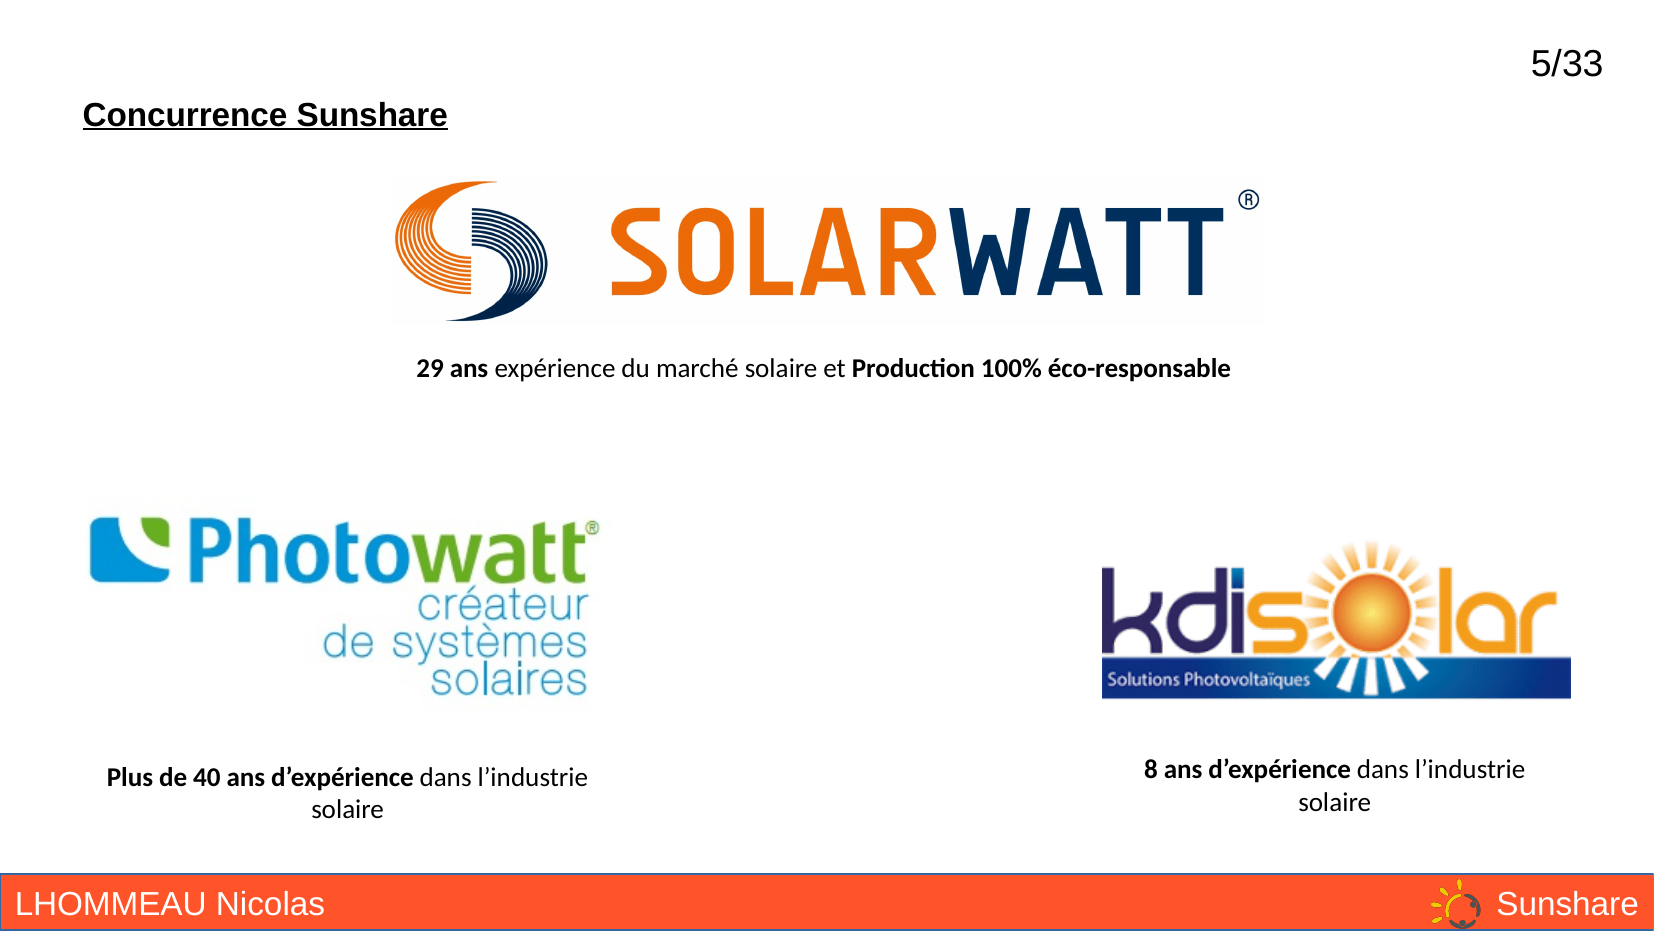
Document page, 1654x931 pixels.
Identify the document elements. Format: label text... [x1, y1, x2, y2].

picture [65, 472, 621, 731]
text_box 29 ans expérience du marché solaire et Production 100% éco-responsable [390, 342, 1264, 420]
text_box 8 ans d’expérience dans l’industrie solaire [1098, 744, 1571, 853]
title Concurrence Sunshare [82, 37, 1571, 193]
picture [390, 177, 1264, 325]
picture [1102, 507, 1571, 724]
picture [1429, 877, 1483, 931]
text_box Plus de 40 ans d’expérience dans l’industrie solaire [80, 751, 615, 861]
